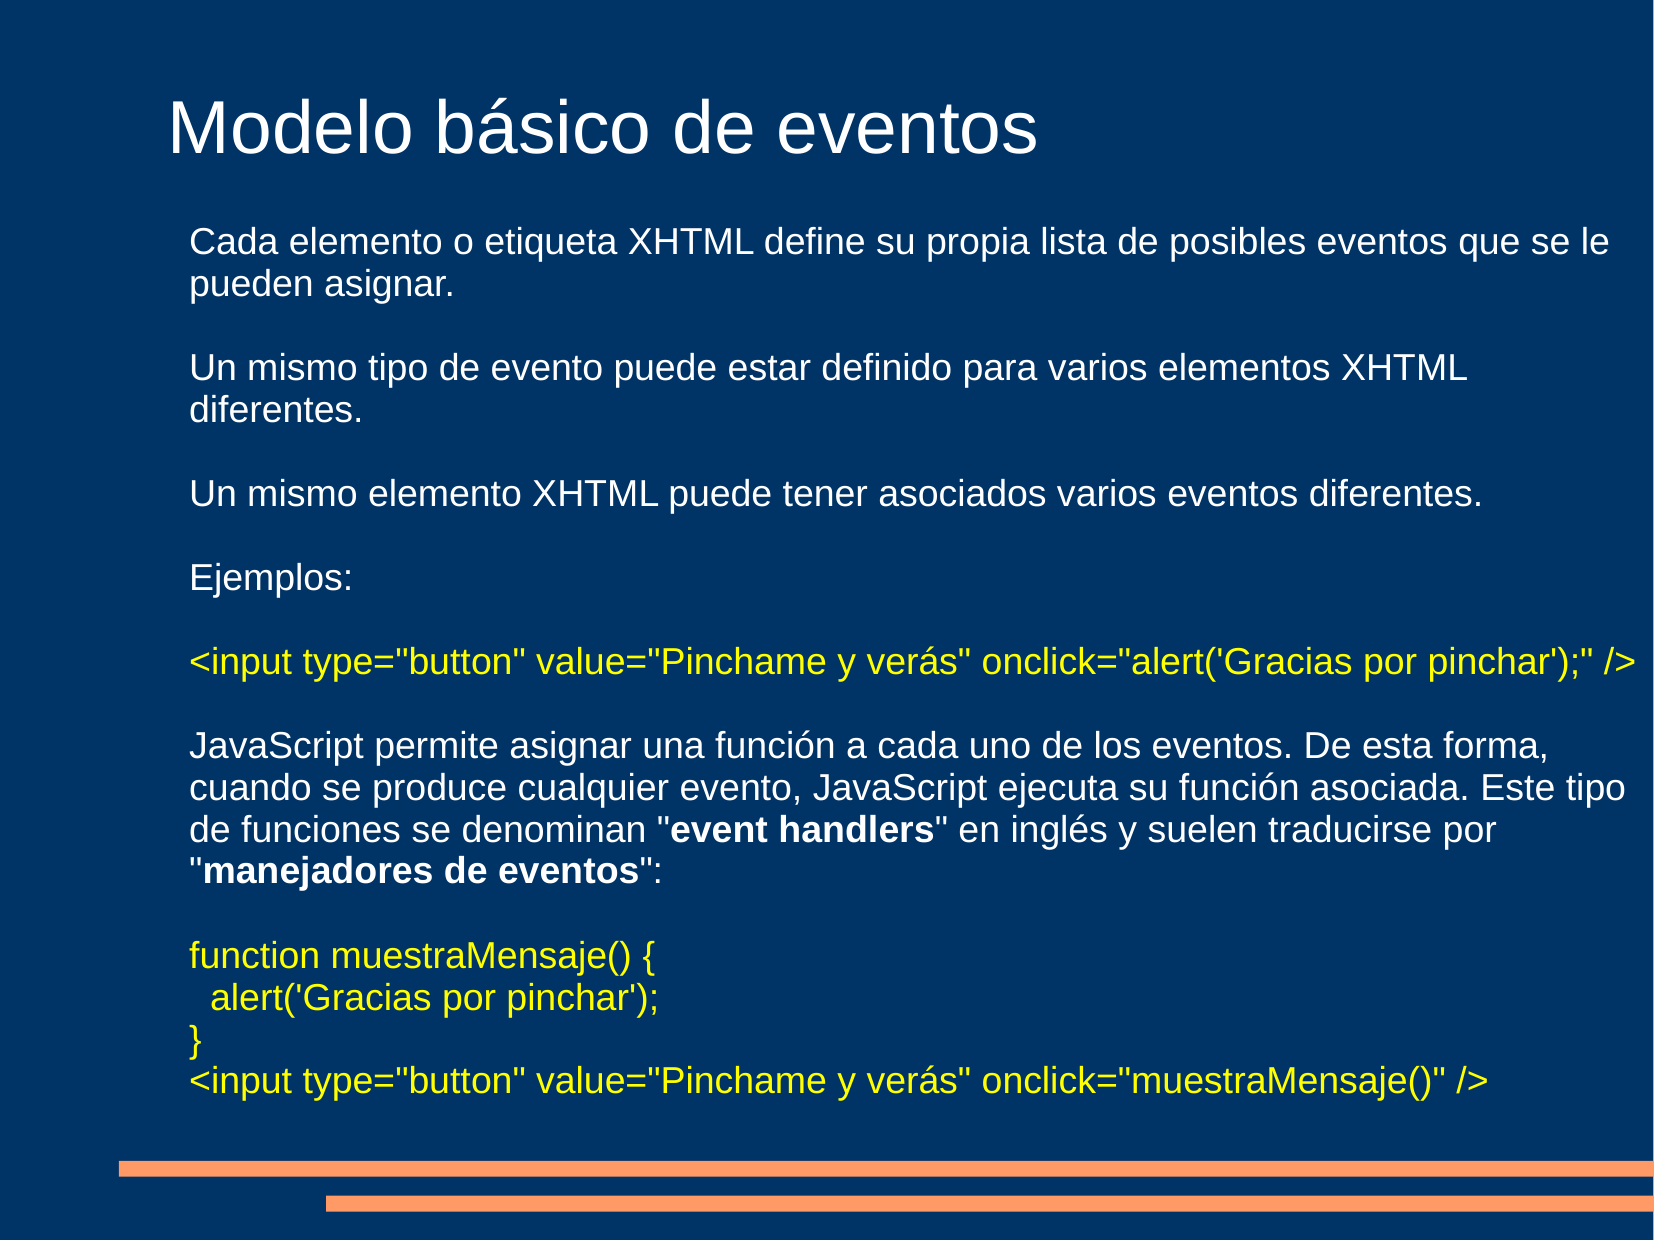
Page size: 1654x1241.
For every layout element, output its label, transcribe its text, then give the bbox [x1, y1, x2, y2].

text_box Cada elemento o etiqueta XHTML define su propia lista de posibles eventos que se le pueden asignar. Un mismo tipo de evento puede estar definido para varios elementos XHTML diferentes. Un mismo elemento XHTML puede tener asociados varios eventos diferentes. Ejemplos: <input type="button" value="Pinchame y verás" onclick="alert('Gracias por pinchar');" /> JavaScript permite asignar una función a cada uno de los eventos. De esta forma, cuando se produce cualquier evento, JavaScript ejecuta su función asociada. Este tipo de funciones se denominan "event handlers" en inglés y suelen traducirse por "manejadores de eventos": function muestraMensaje() { alert('Gracias por pinchar'); } <input type="button" value="Pinchame y verás" onclick="muestraMensaje()" /> [174, 212, 1654, 1152]
text_box Modelo básico de eventos [153, 78, 1152, 178]
